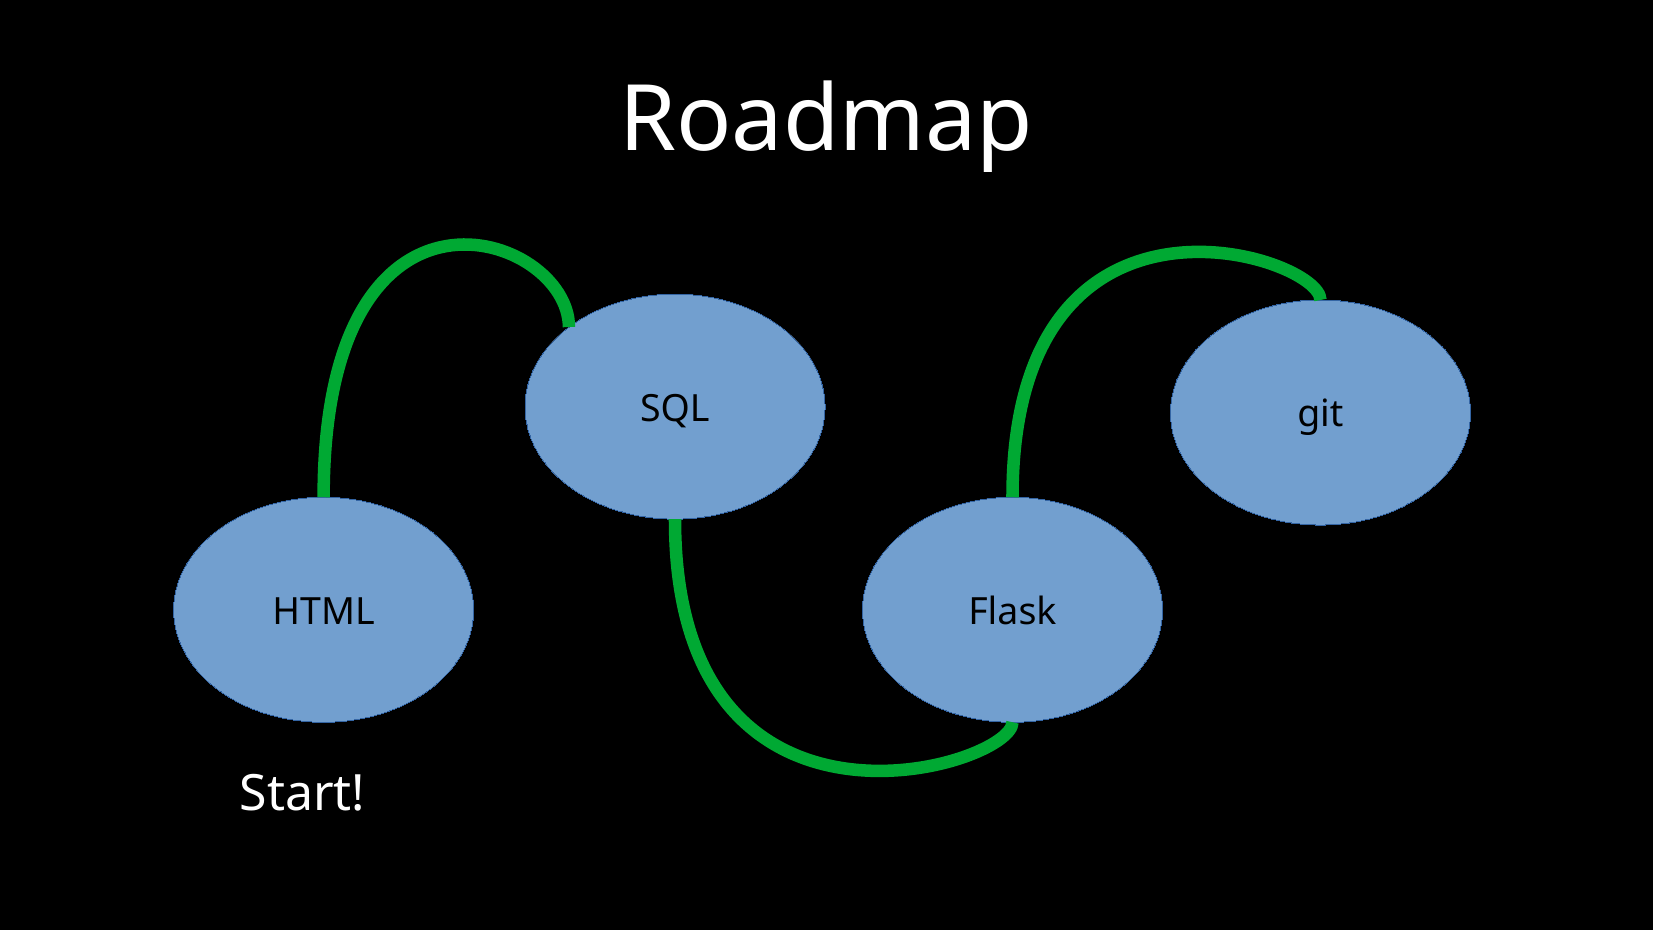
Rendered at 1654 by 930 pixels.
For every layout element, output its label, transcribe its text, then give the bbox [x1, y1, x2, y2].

text_box Start! [225, 750, 526, 863]
text_box HTML [173, 497, 474, 723]
title Roadmap [82, 37, 1571, 193]
text_box Flask [862, 497, 1163, 723]
text_box SQL [525, 294, 826, 520]
text_box git [1170, 300, 1471, 526]
